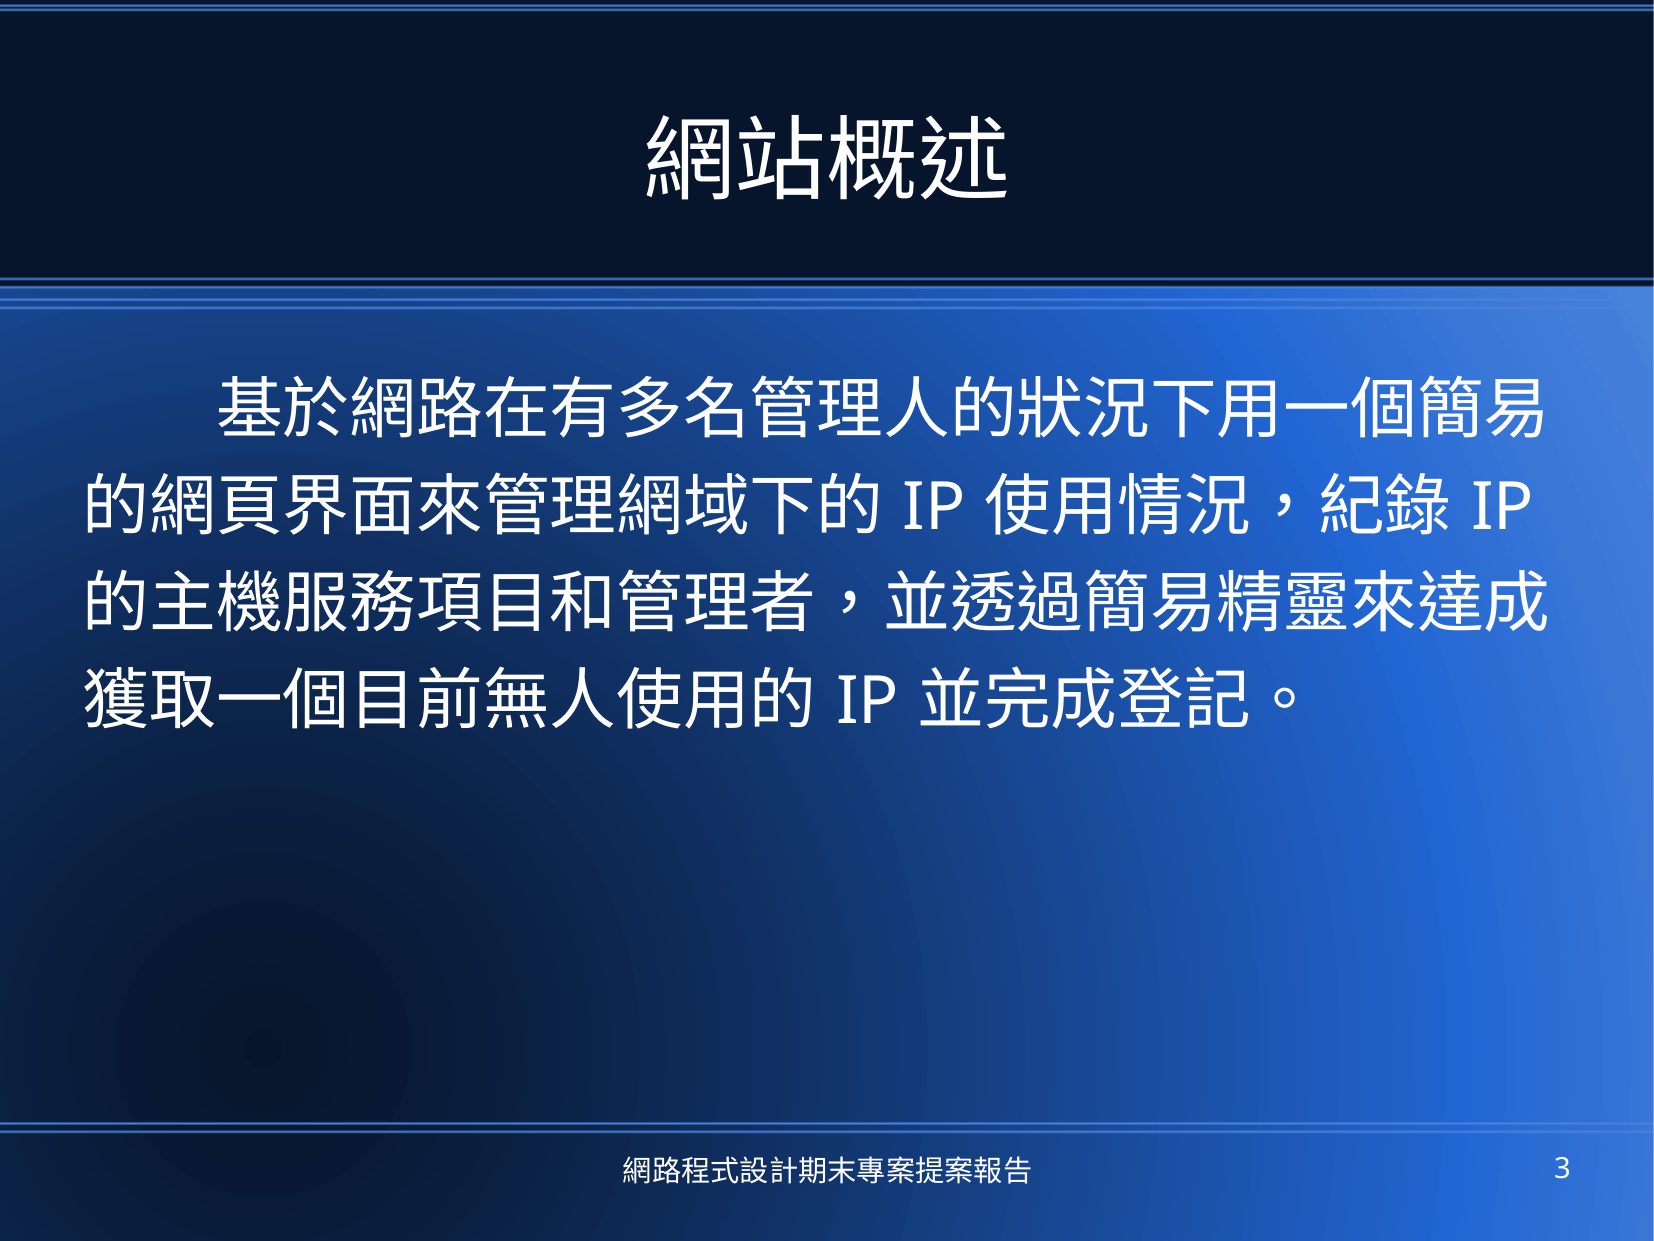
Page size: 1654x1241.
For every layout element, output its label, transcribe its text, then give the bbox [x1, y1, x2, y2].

picture [0, 0, 1654, 1241]
title 網站概述 [82, 49, 1571, 257]
list 基於網路在有多名管理人的狀況下用一個簡易的網頁界面來管理網域下的IP使用情況，紀錄IP的主機服務項目和管理者，並透過簡易精靈來達成獲取一個目前無人使用的IP並完成登記。 [82, 355, 1571, 1174]
